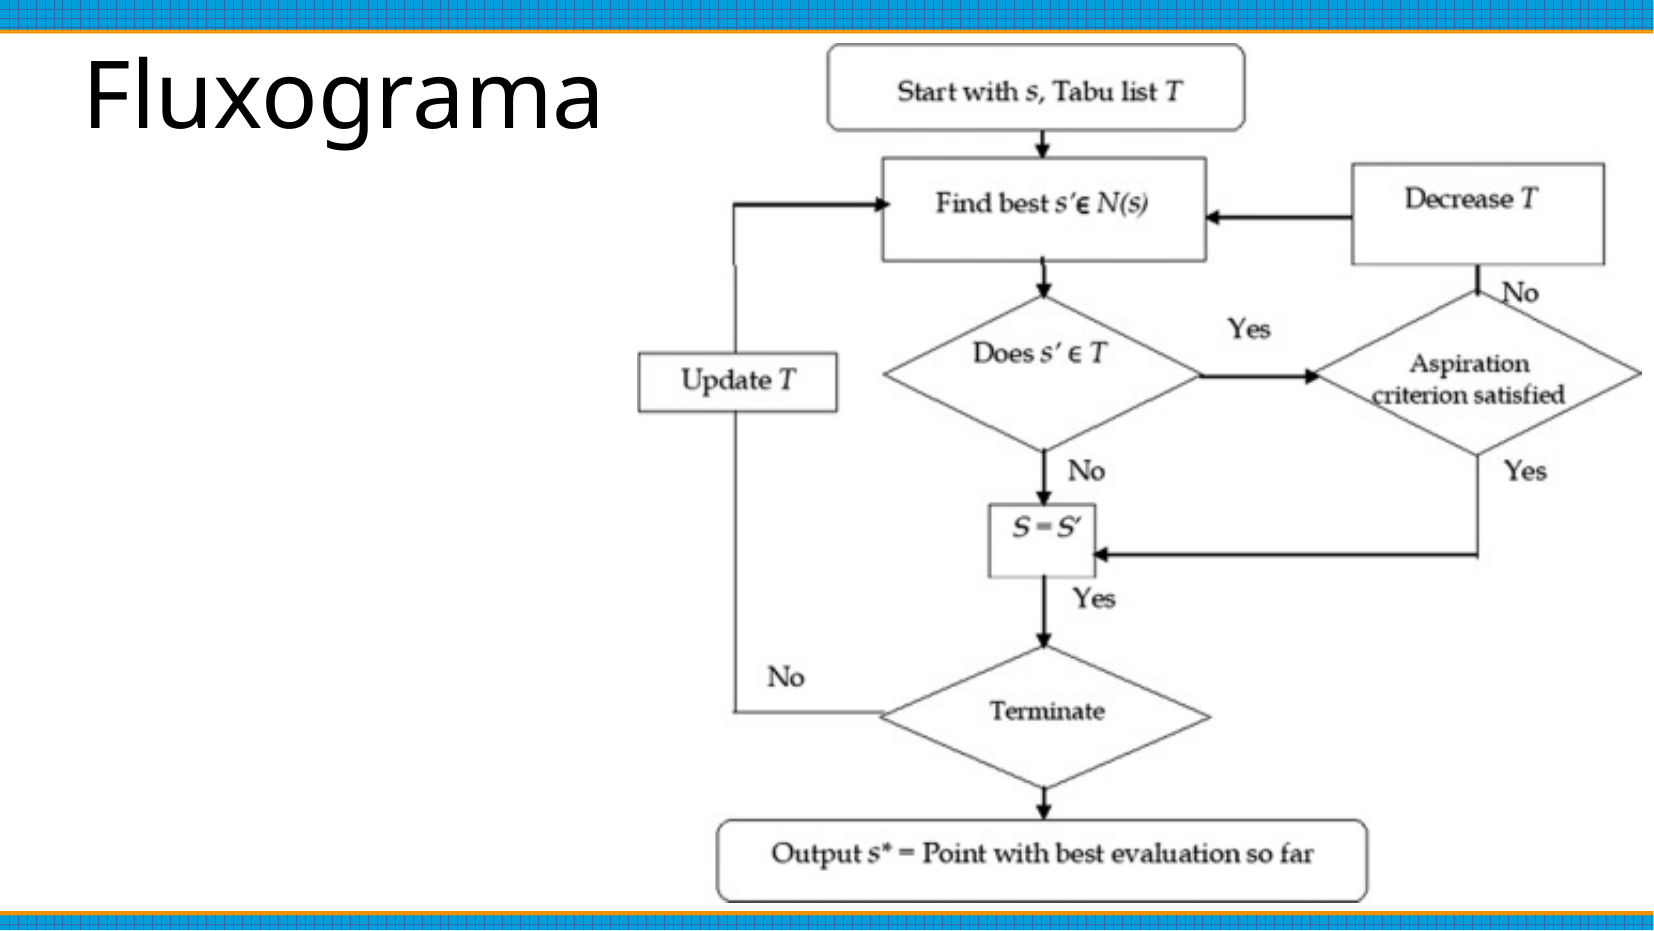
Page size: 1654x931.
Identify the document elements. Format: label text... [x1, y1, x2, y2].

picture [637, 43, 1642, 903]
title Fluxograma [82, 14, 1571, 171]
